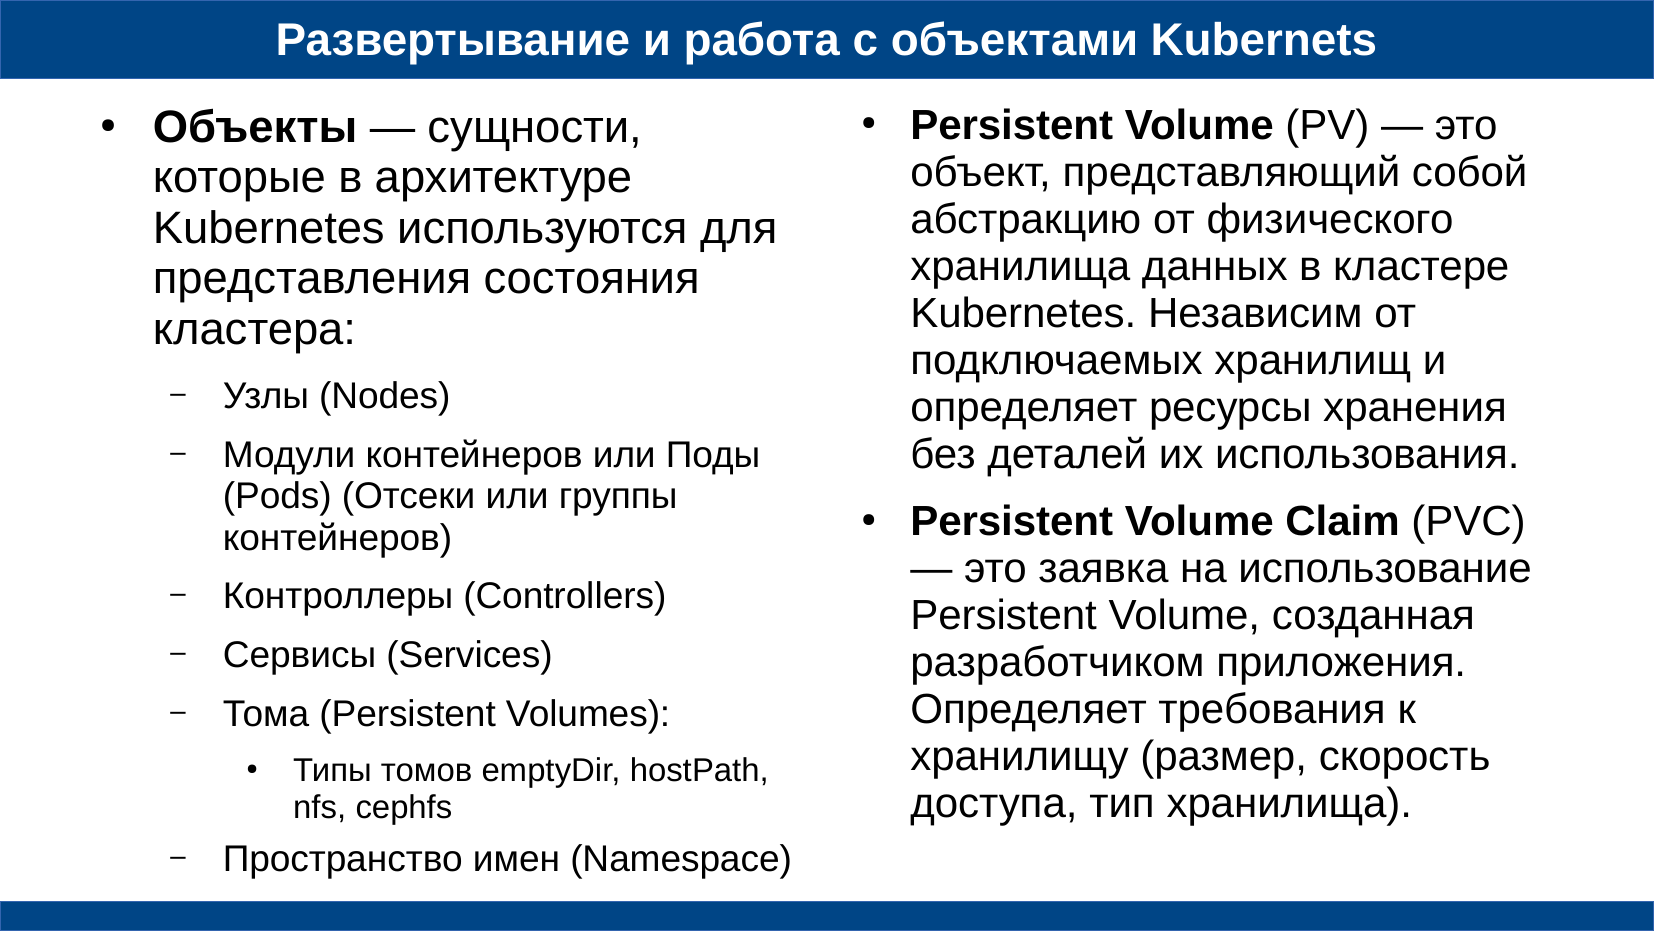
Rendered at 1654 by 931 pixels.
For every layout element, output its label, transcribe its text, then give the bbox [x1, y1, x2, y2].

title Развертывание и работа с объектами Kubernets [0, 0, 1654, 79]
list Объекты — сущности, которые в архитектуре Kubernetes используются для представления состояния кластера: Узлы (Nodes) Модули контейнеров или Поды (Pods) (Отсеки или группы контейнеров) Контроллеры (Controllers) Сервисы (Services) Тома (Persistent Volumes): Типы томов emptyDir, hostPath, nfs, cephfs Пространство имен (Namespace) [82, 101, 809, 886]
list Persistent Volume (PV) — это объект, представляющий собой абстракцию от физического хранилища данных в кластере Kubernetes. Независим от подключаемых хранилищ и определяет ресурсы хранения без деталей их использования. Persistent Volume Claim (PVC) — это заявка на использование Persistent Volume, созданная разработчиком приложения. Определяет требования к хранилищу (размер, скорость доступа, тип хранилища). [845, 101, 1572, 841]
